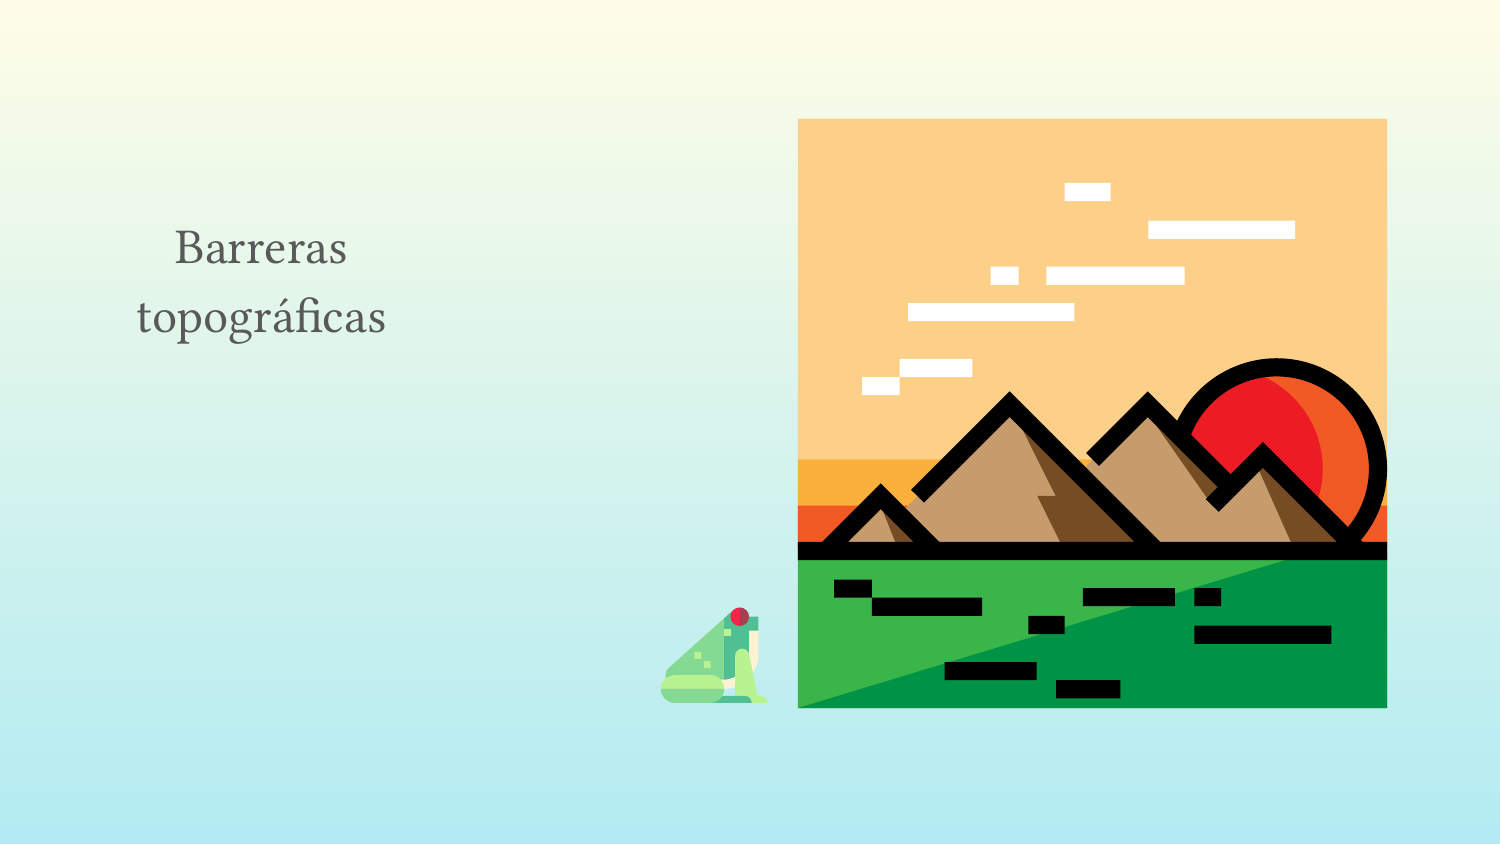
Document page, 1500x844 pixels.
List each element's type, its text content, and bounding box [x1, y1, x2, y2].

list Barreras topográficas [51, 189, 473, 750]
picture [797, 118, 1388, 709]
picture [660, 601, 768, 709]
